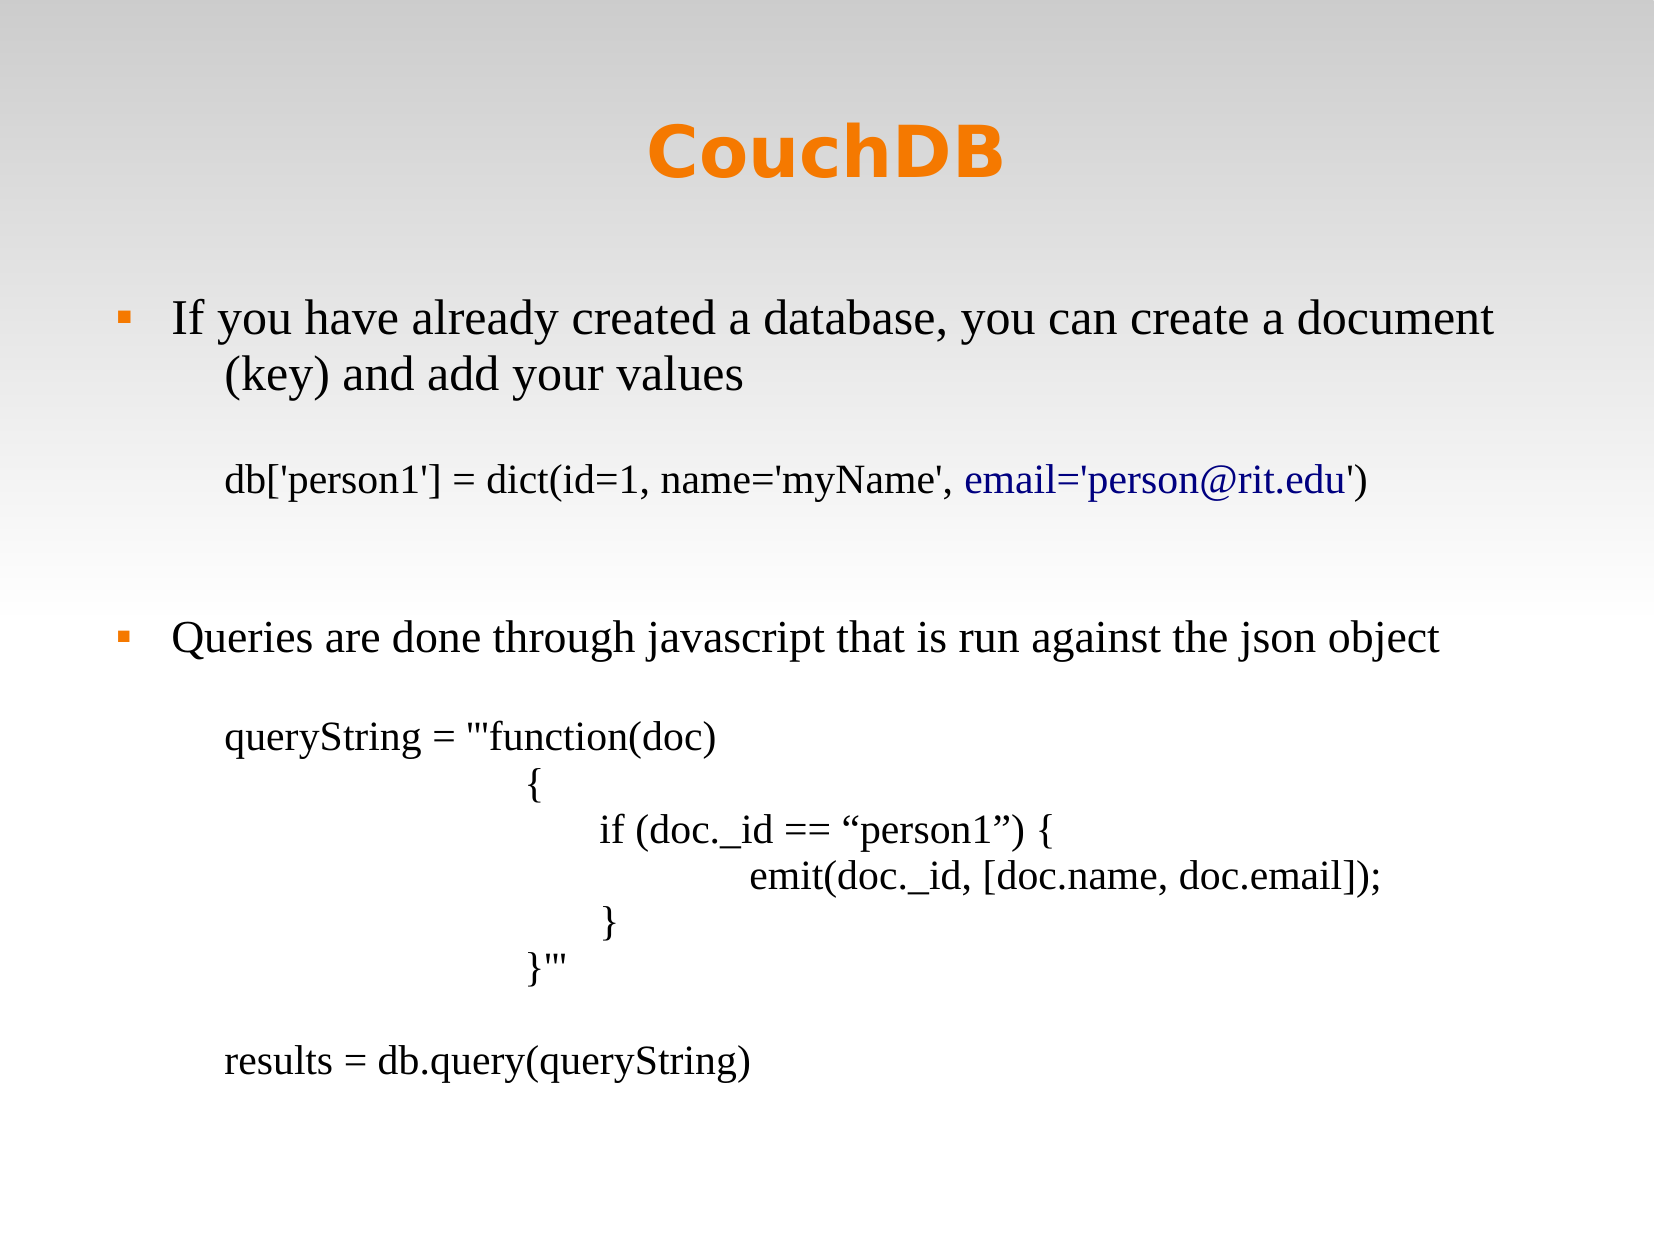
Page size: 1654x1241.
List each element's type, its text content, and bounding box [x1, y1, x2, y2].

title CouchDB [82, 49, 1571, 257]
list If you have already created a database, you can create a document (key) and add your values db['person1'] = dict(id=1, name='myName', email='person@rit.edu') Queries are done through javascript that is run against the json object queryString = '''function(doc) { if (doc._id == “person1”) { emit(doc._id, [doc.name, doc.email]); } }''' results = db.query(queryString) [82, 290, 1571, 1152]
